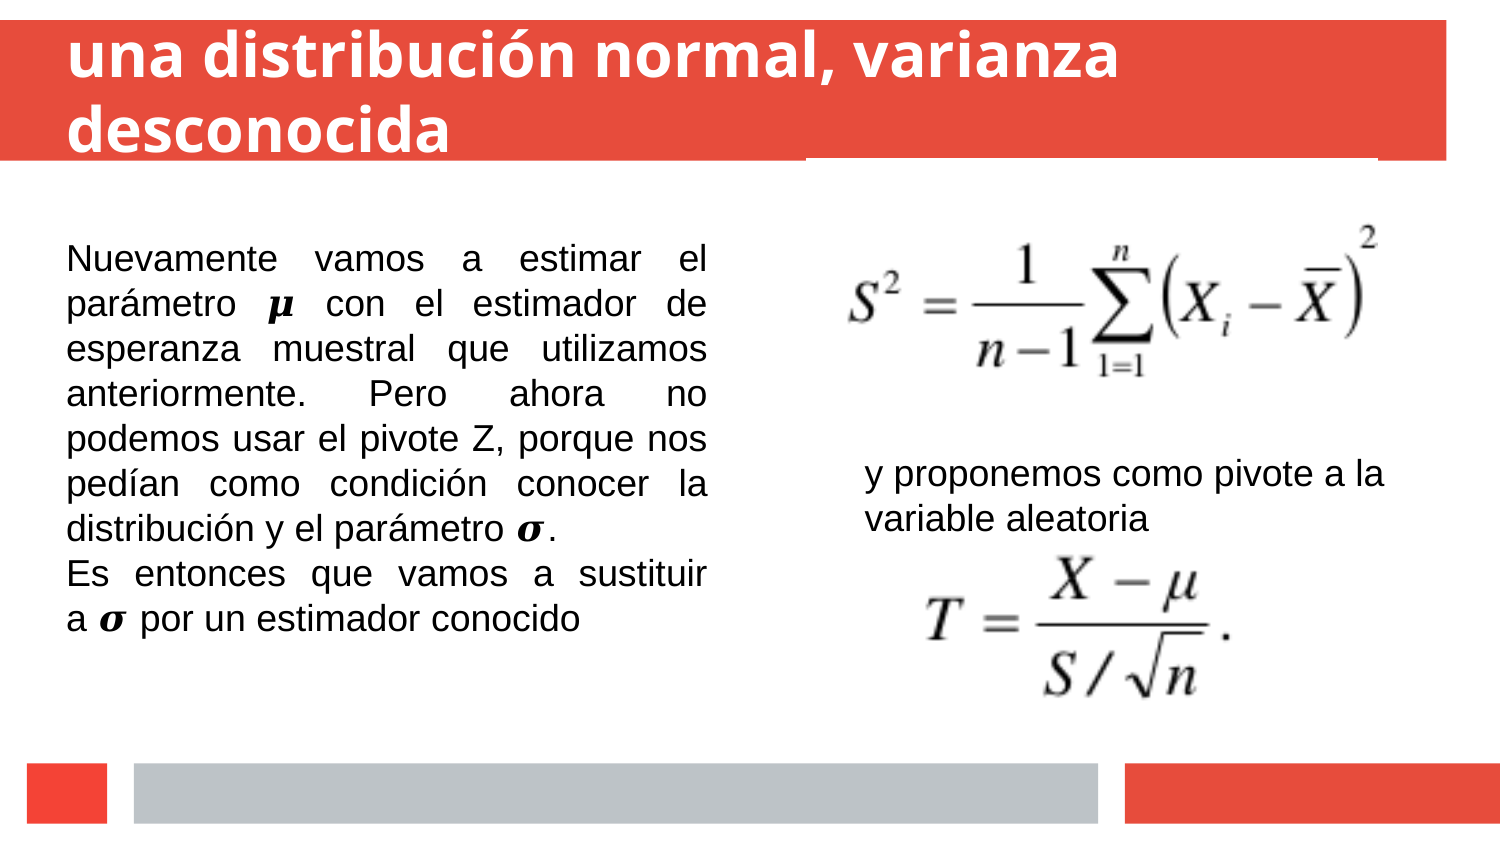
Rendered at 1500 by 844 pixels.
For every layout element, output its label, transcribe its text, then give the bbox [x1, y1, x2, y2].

picture [916, 545, 1268, 750]
text_box y proponemos como pivote a la variable aleatoria [849, 434, 1447, 507]
list Nuevamente vamos a estimar el parámetro 𝝁 con el estimador de esperanza muestral que utilizamos anteriormente. Pero ahora no podemos usar el pivote Z, porque nos pedían como condición conocer la distribución y el parámetro 𝝈. Es entonces que vamos a sustituir a 𝝈 por un estimador conocido [53, 220, 721, 744]
title Intervalo de confianza para la media de una distribución normal, varianza desconocida [53, 77, 1447, 178]
picture [806, 158, 1378, 396]
